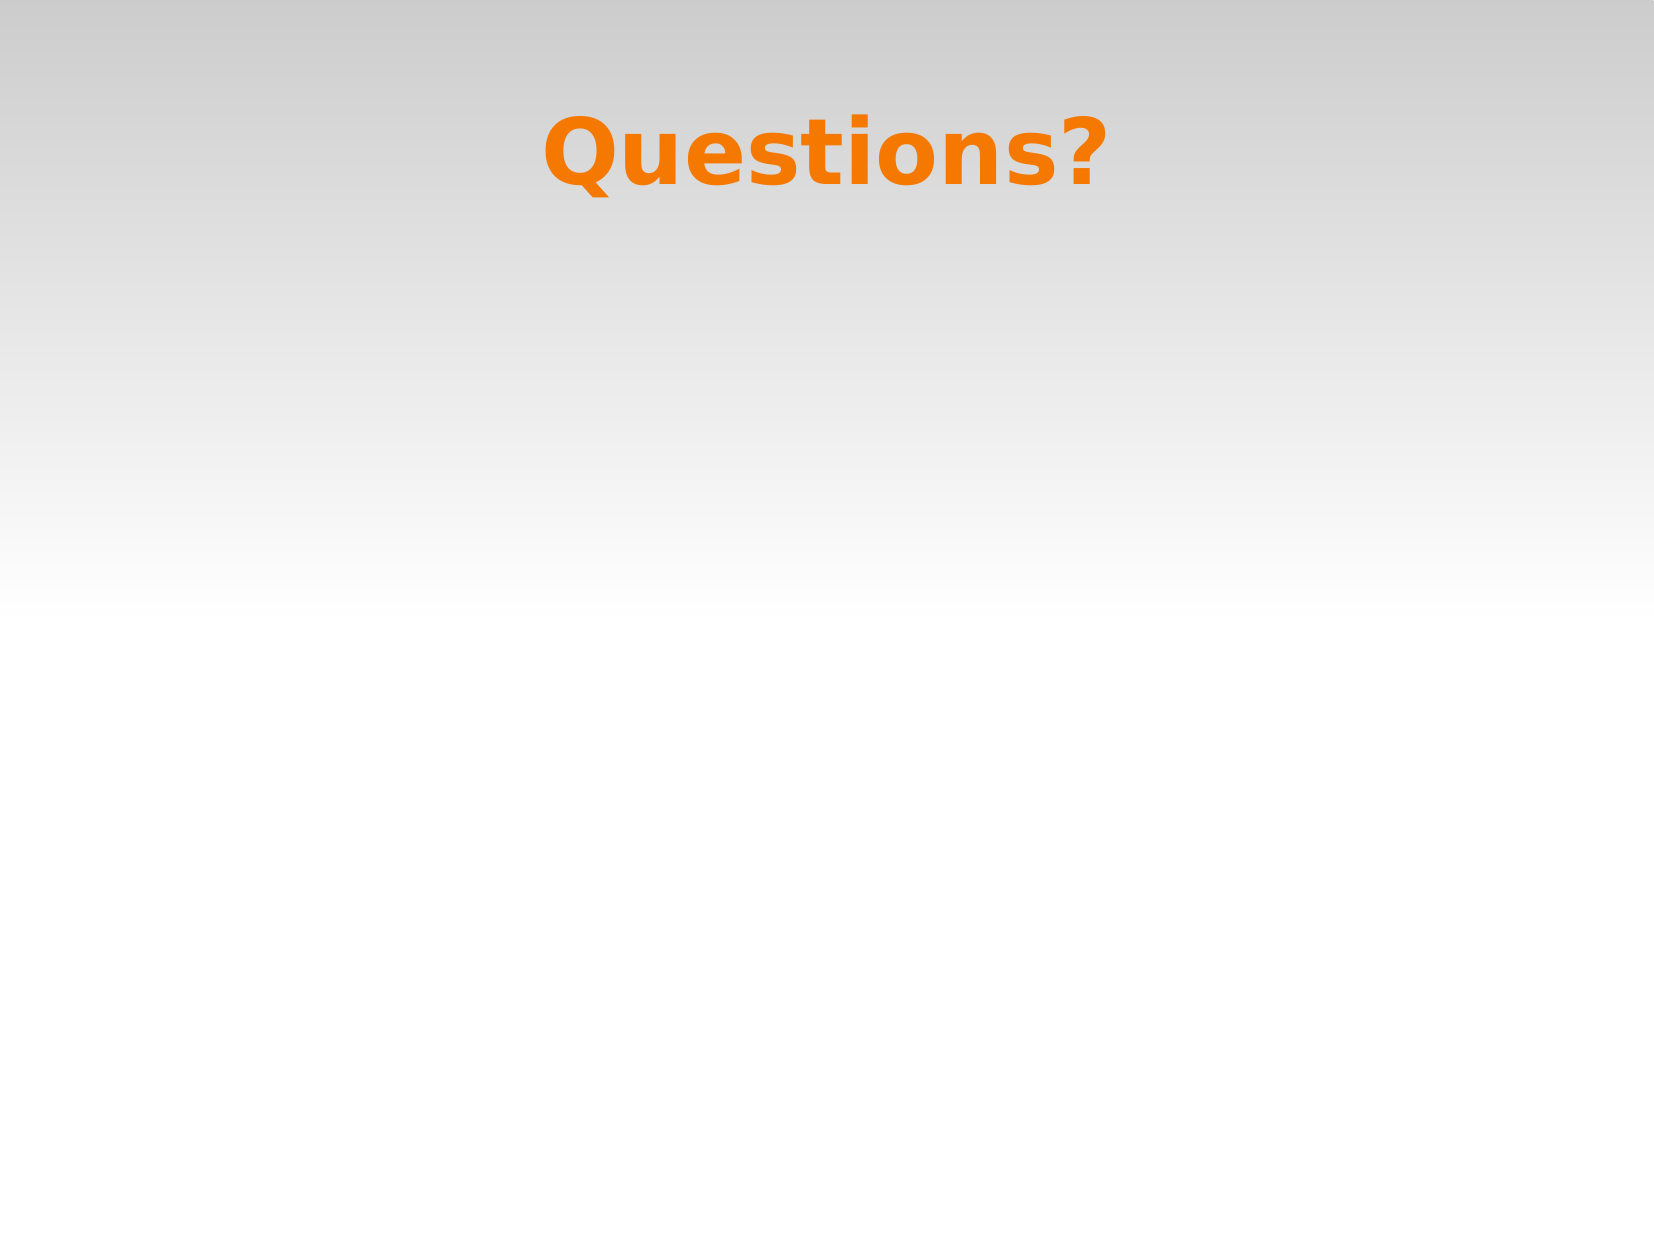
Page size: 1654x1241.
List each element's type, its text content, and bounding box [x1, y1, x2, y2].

title Questions? [82, 56, 1571, 250]
